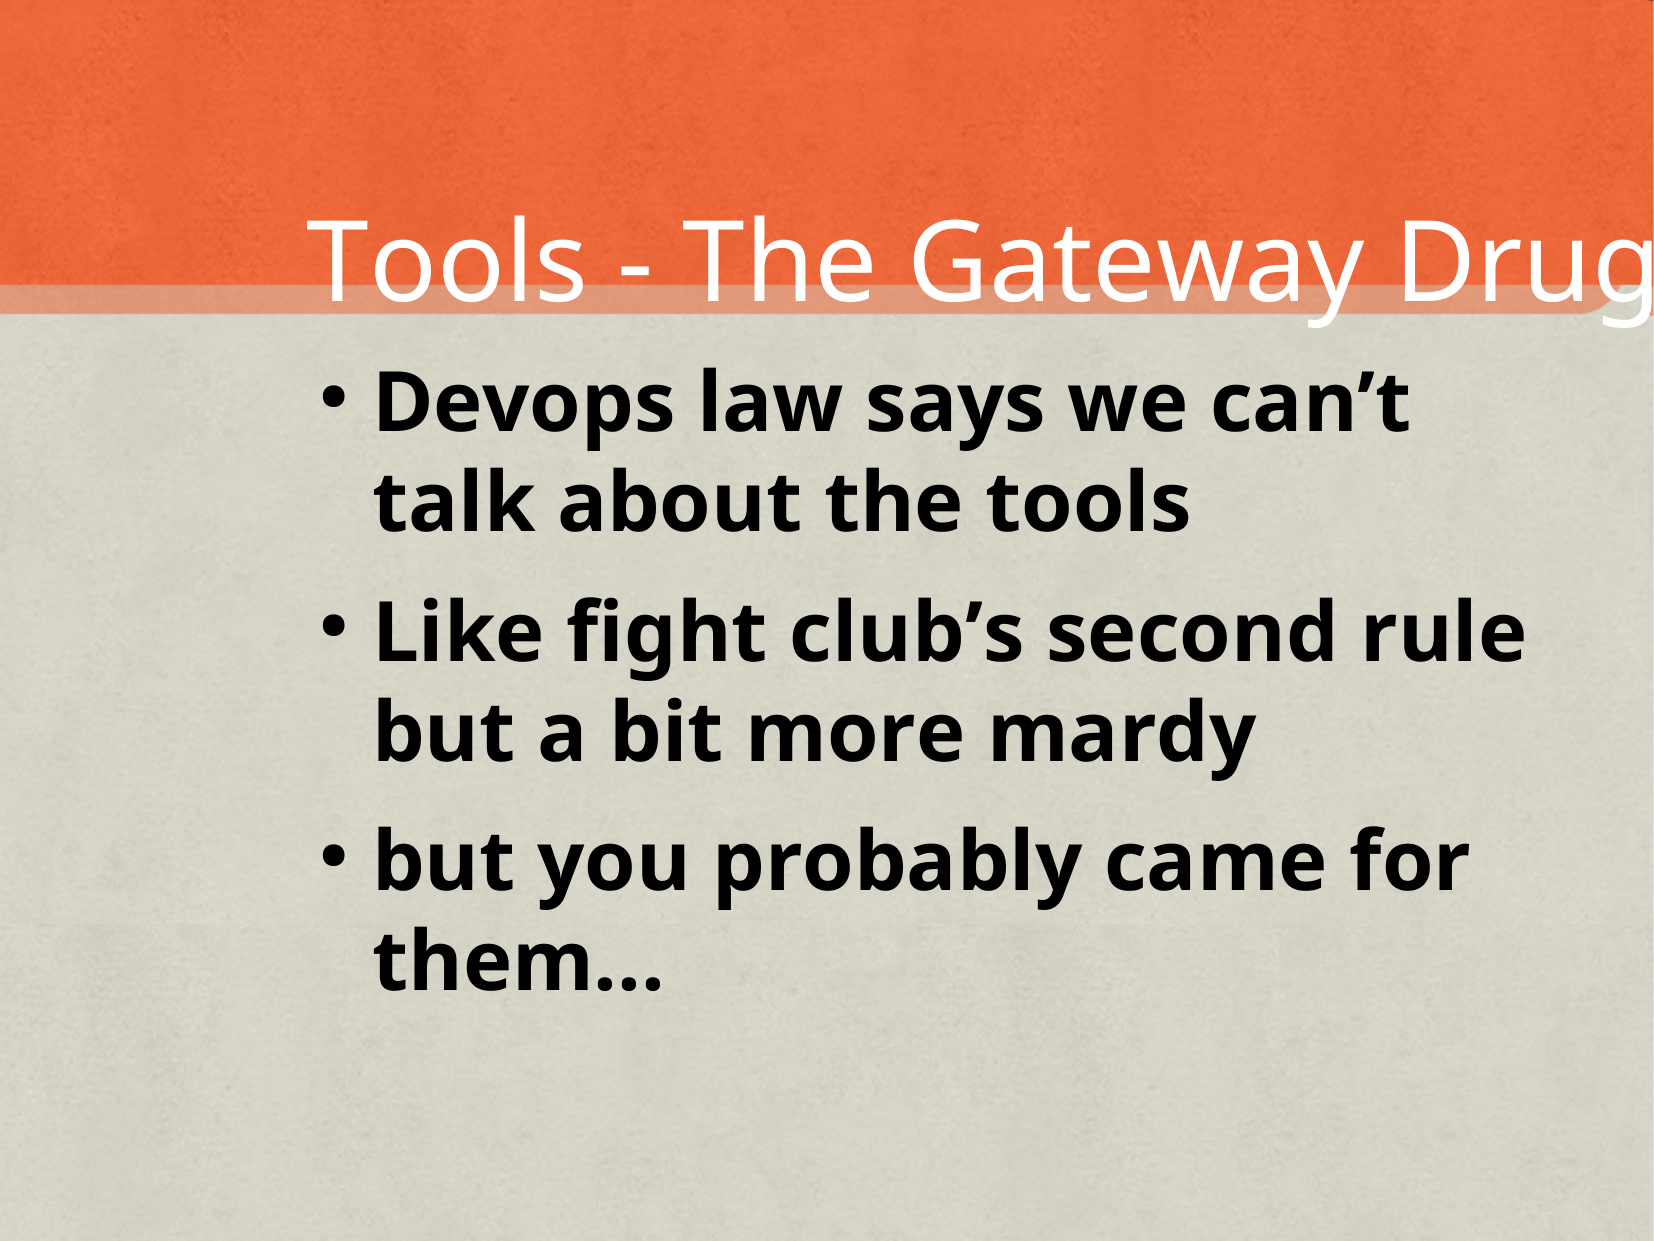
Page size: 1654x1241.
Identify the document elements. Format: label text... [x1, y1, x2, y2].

title Tools - The Gateway Drug [306, 189, 1654, 317]
picture [0, 0, 1654, 1241]
list Devops law says we can’t talk about the tools Like fight club’s second rule but a bit more mardy but you probably came for them... [301, 348, 1588, 1068]
